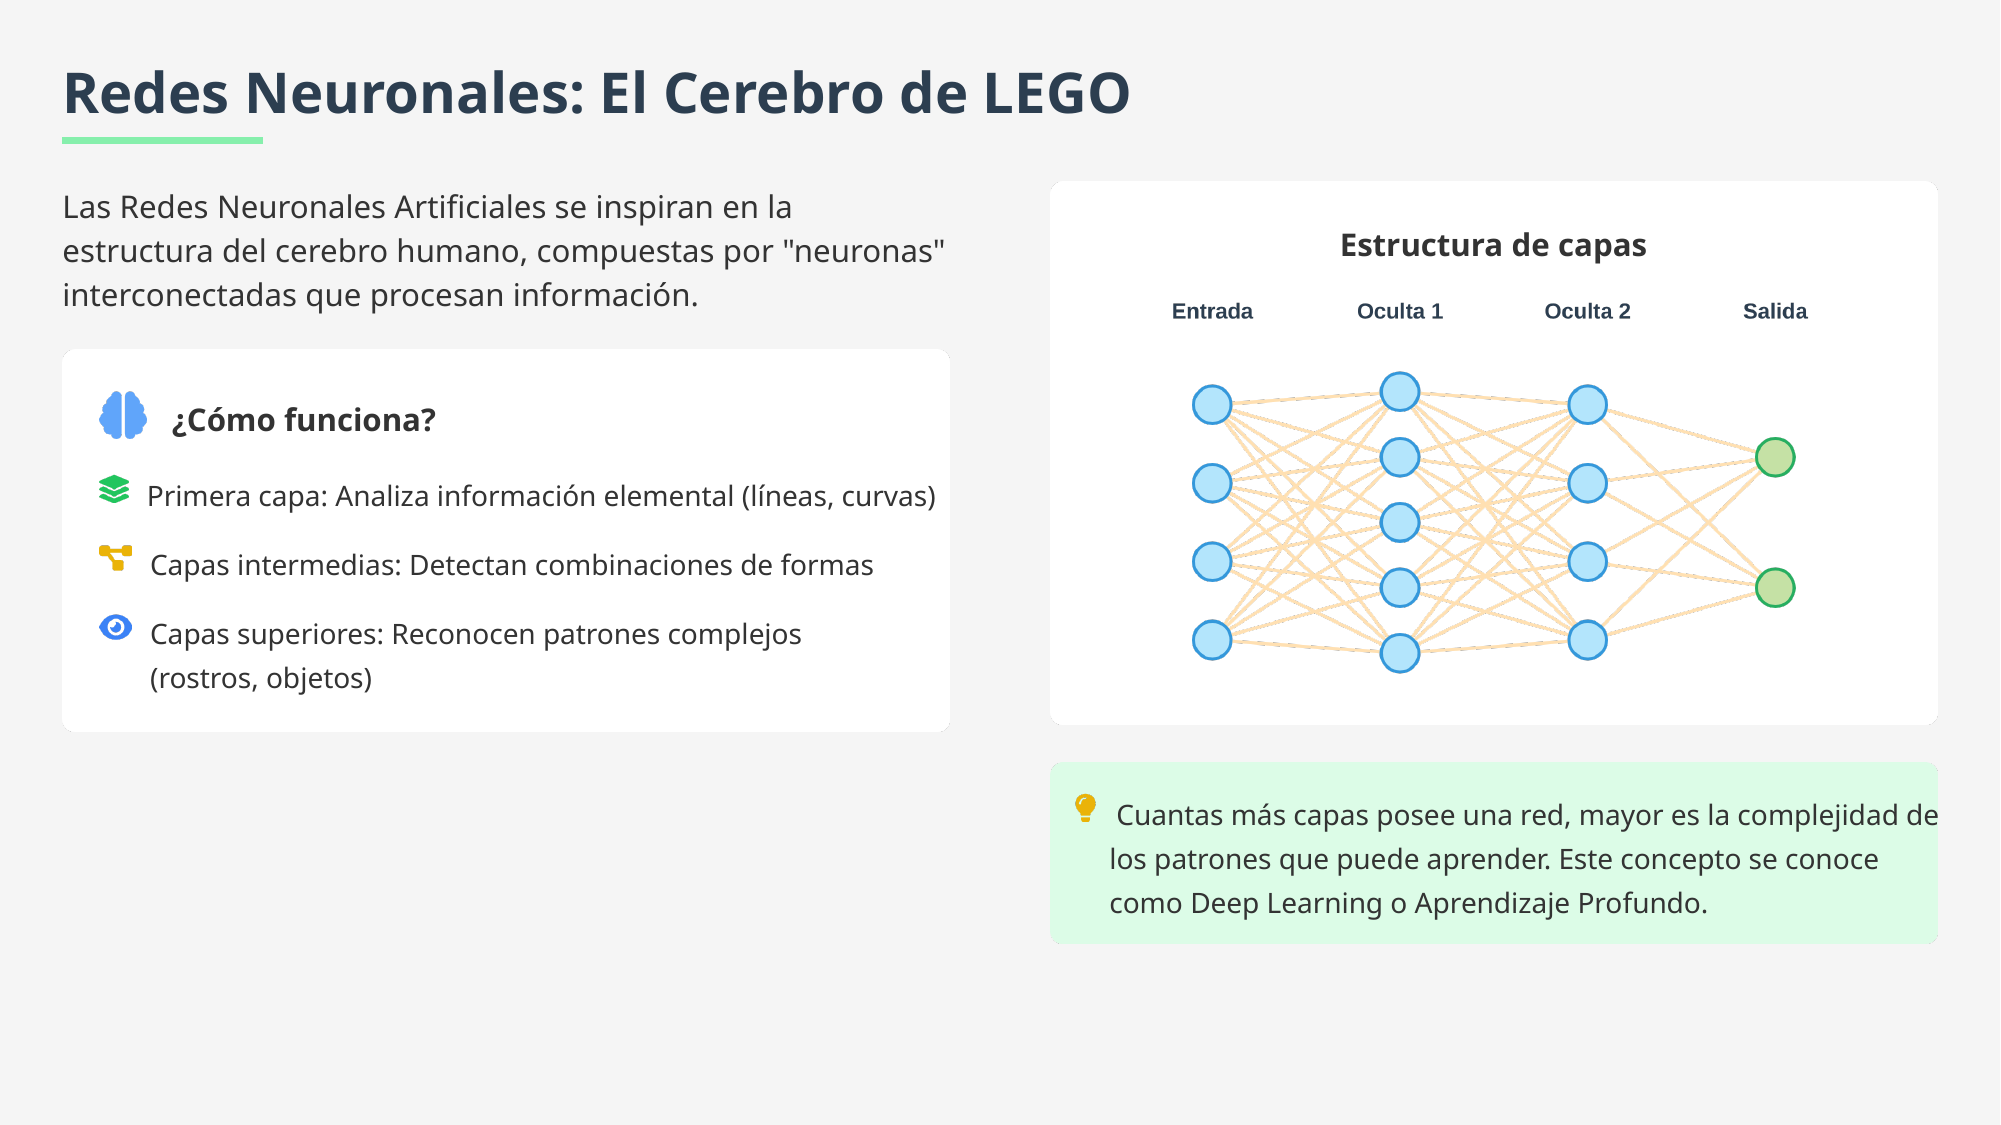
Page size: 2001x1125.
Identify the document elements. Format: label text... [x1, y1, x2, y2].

text_box Las Redes Neuronales Artificiales se inspiran en la estructura del cerebro humano, compuestas por "neuronas" interconectadas que procesan información. [62, 181, 950, 313]
text_box Cuantas más capas posee una red, mayor es la complejidad de los patrones que puede aprender. Este concepto se conoce como Deep Learning o Aprendizaje Profundo. [1109, 787, 1947, 919]
text_box Estructura de capas [1087, 218, 1900, 263]
picture [0, 0, 2000, 1125]
text_box Redes Neuronales: El Cerebro de LEGO [62, 62, 2000, 125]
text_box Capas superiores: Reconocen patrones complejos (rostros, objetos) [149, 606, 913, 694]
text_box Capas intermedias: Detectan combinaciones de formas [150, 537, 980, 582]
text_box Primera capa: Analiza información elemental (líneas, curvas) [146, 468, 1055, 513]
text_box ¿Cómo funciona? [171, 393, 491, 438]
